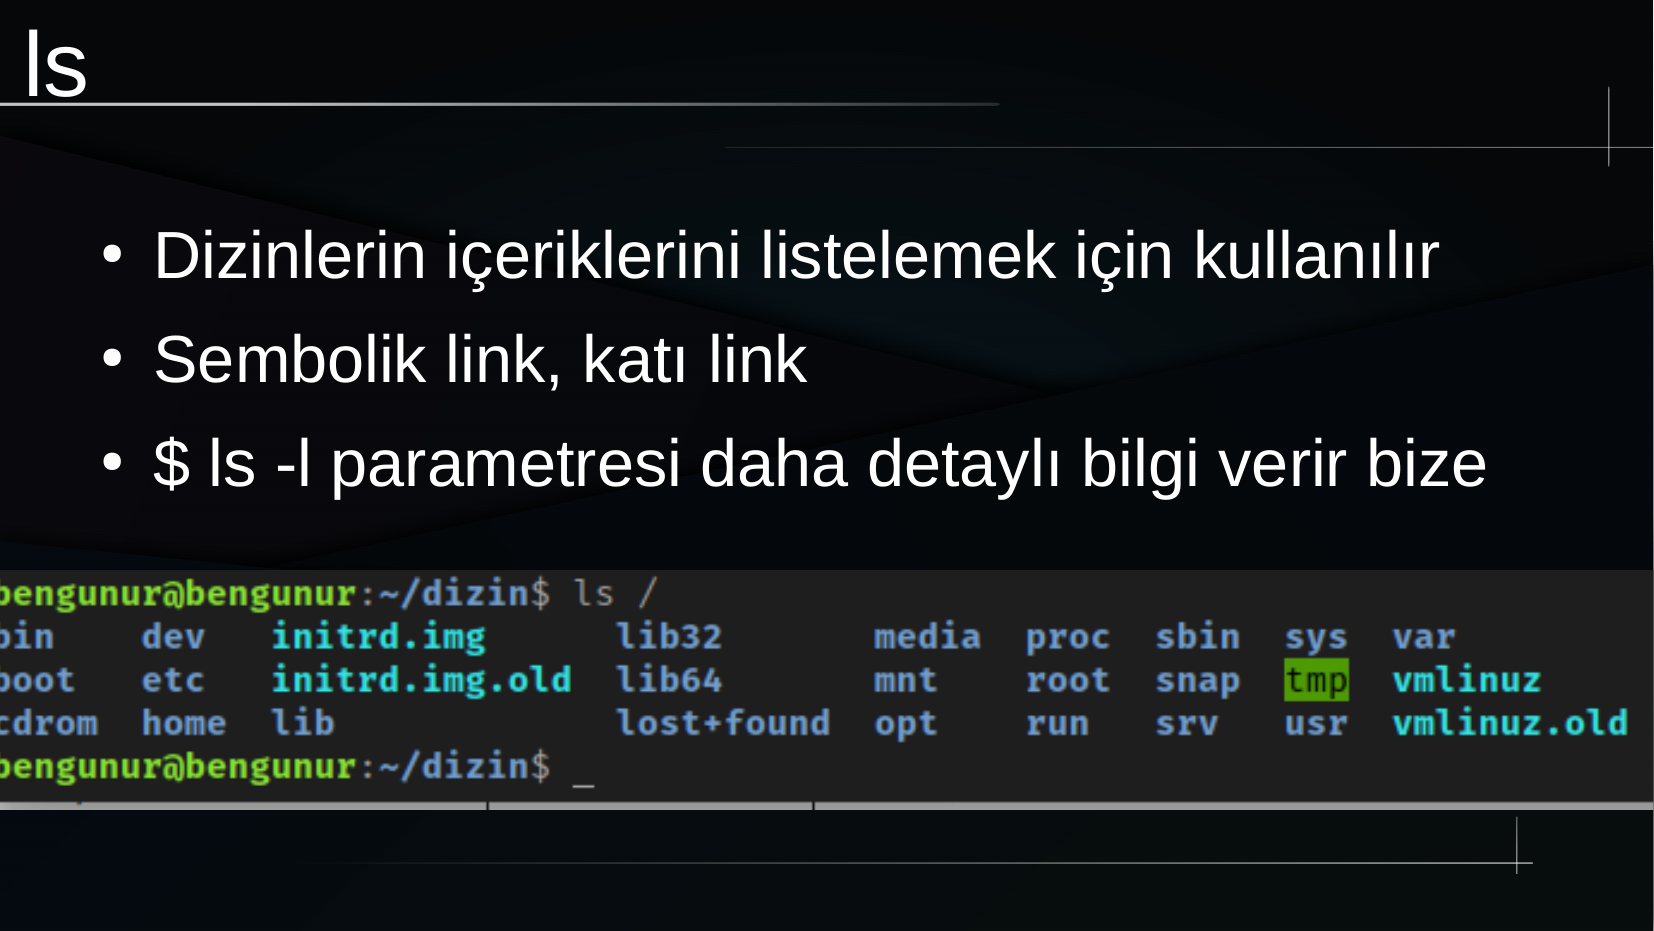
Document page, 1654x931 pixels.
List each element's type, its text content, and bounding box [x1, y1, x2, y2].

picture [0, 0, 1654, 931]
title ls [23, 11, 1589, 119]
list Dizinlerin içeriklerini listelemek için kullanılır Sembolik link, katı link $ ls -l parametresi daha detaylı bilgi verir bize [82, 217, 1571, 570]
